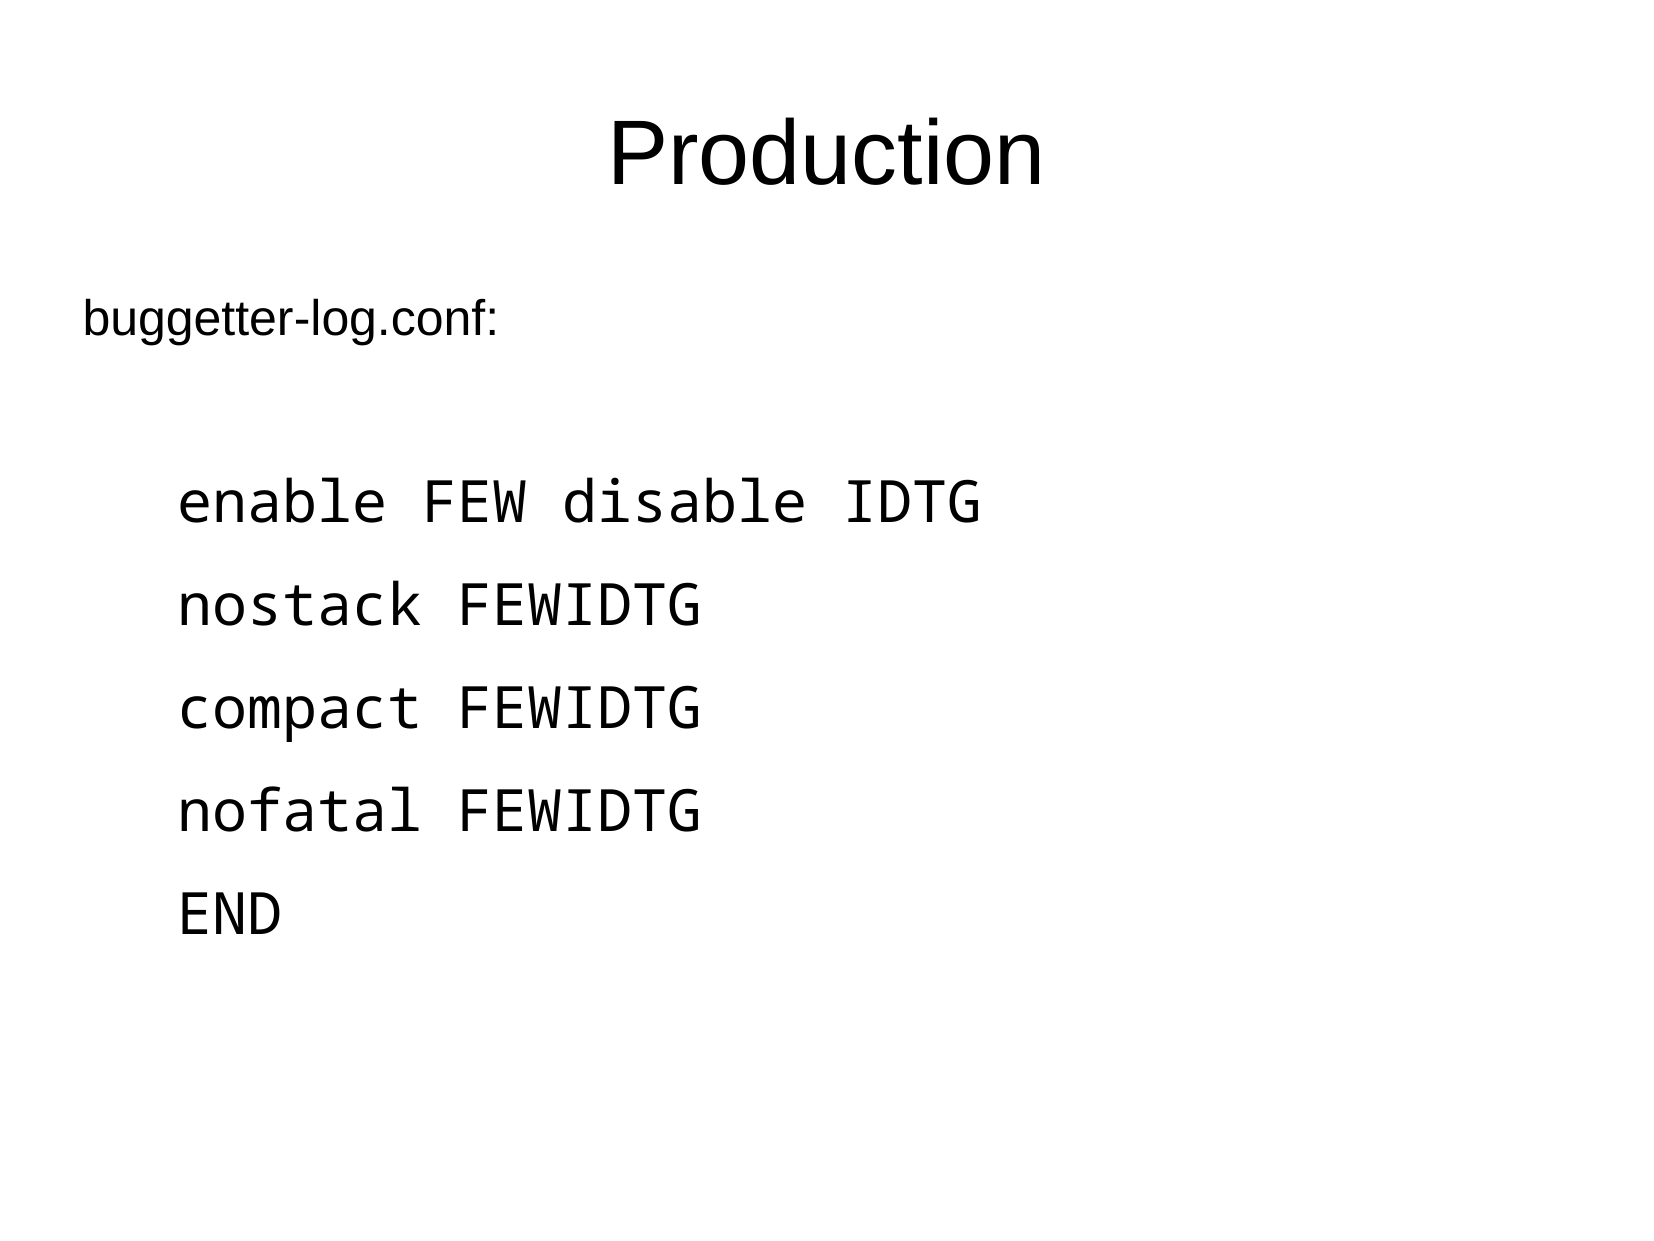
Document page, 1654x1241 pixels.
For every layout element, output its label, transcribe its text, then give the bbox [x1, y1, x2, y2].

title Production [82, 49, 1571, 257]
list buggetter-log.conf: enable FEW disable IDTG nostack FEWIDTG compact FEWIDTG nofatal FEWIDTG END [82, 290, 1571, 1109]
